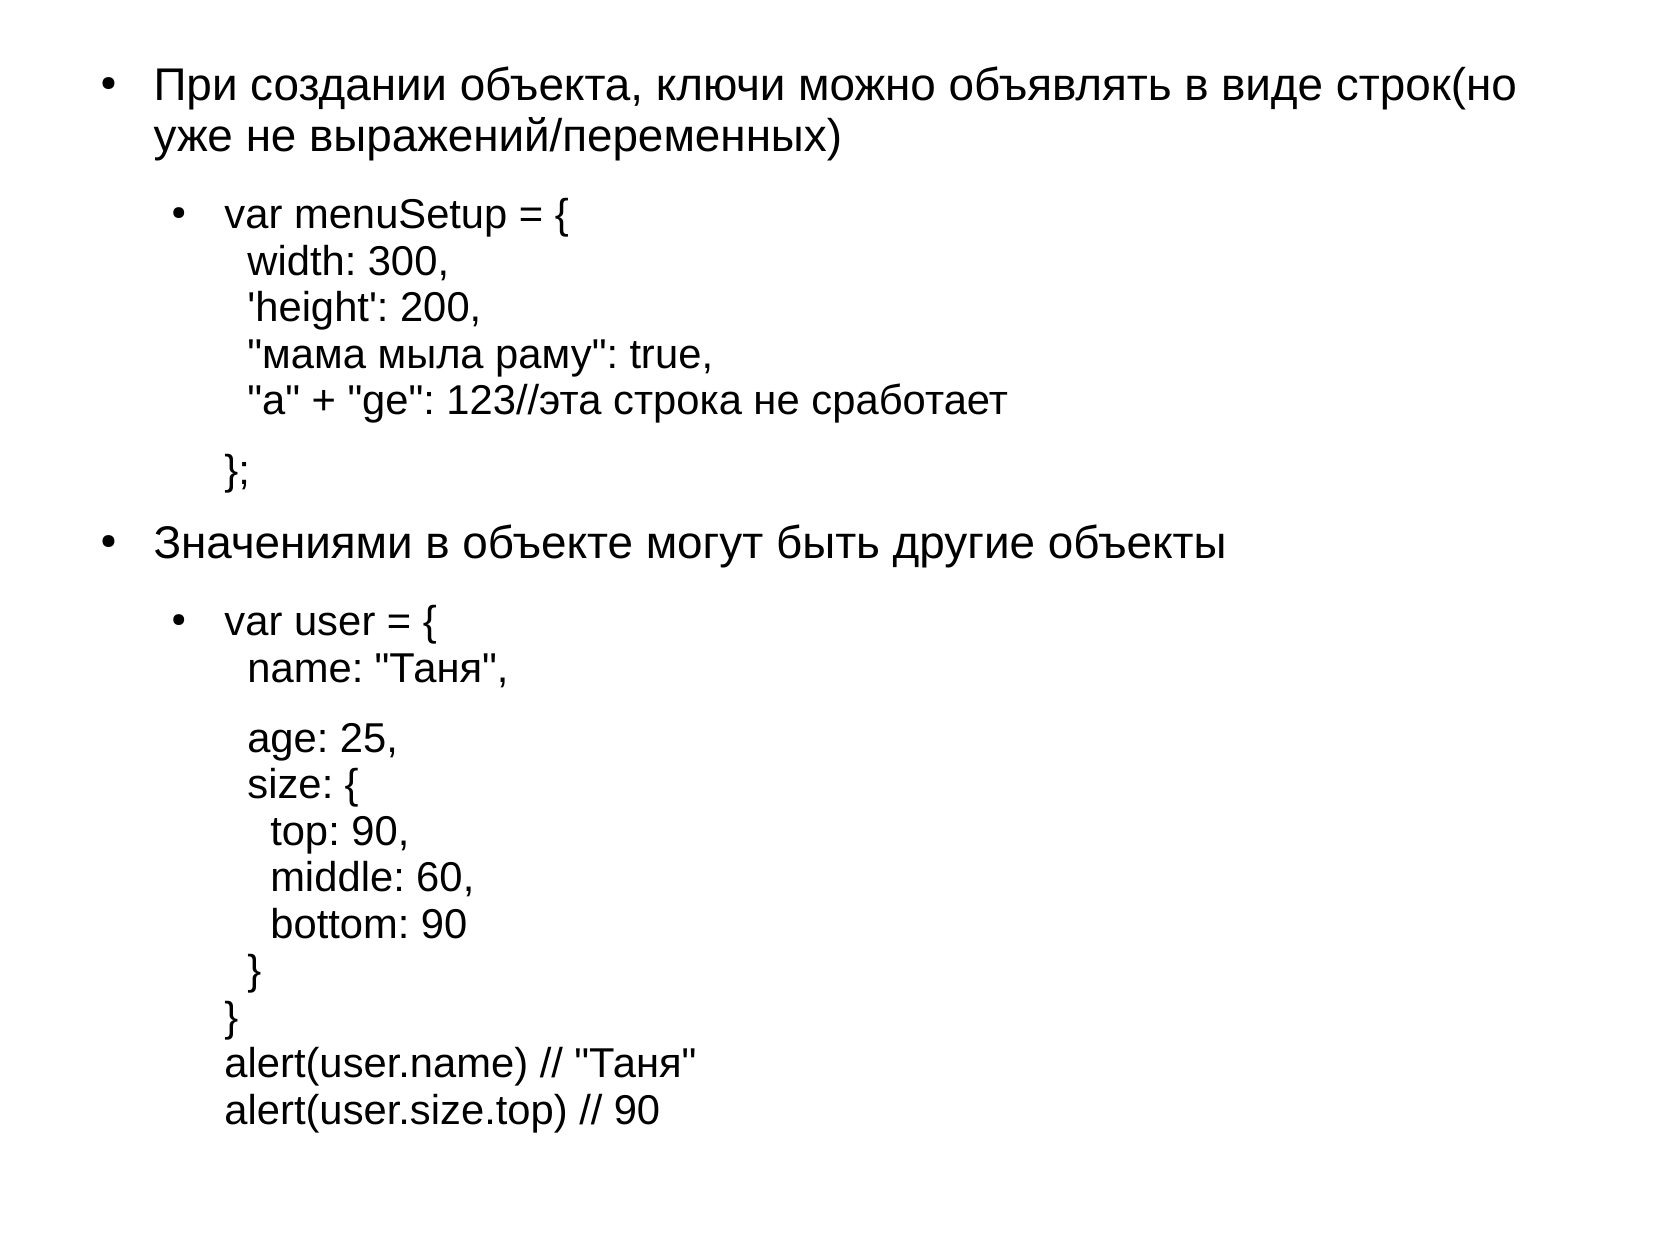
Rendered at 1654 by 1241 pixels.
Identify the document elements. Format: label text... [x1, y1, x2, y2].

list При создании объекта, ключи можно объявлять в виде строк(но уже не выражений/переменных) var menuSetup = { width: 300, 'height': 200, "мама мыла раму": true, "a" + "ge": 123//эта строка не сработает }; Значениями в объекте могут быть другие объекты var user = { name: "Таня", age: 25, size: { top: 90, middle: 60, bottom: 90 } } alert(user.name) // "Таня" alert(user.size.top) // 90 [82, 59, 1571, 1138]
